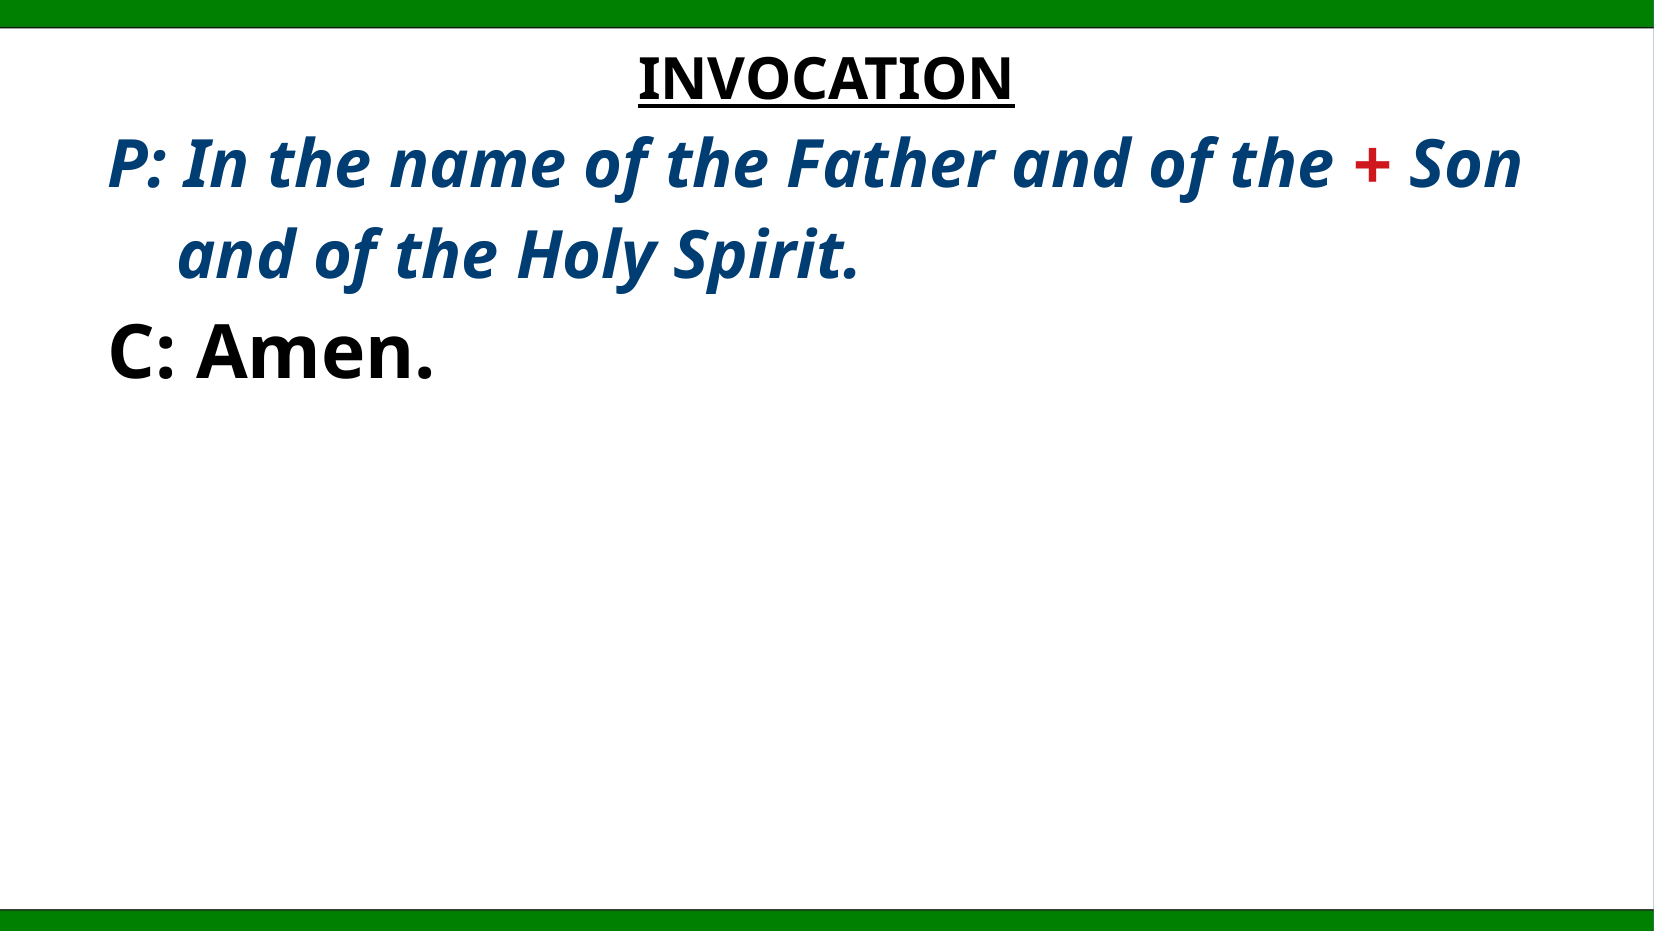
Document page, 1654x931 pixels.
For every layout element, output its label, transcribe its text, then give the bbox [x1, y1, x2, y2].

text_box INVOCATION P: In the name of the Father and of the + Son and of the Holy Spirit. C: Amen. [92, 30, 1561, 433]
picture [0, 0, 1654, 931]
